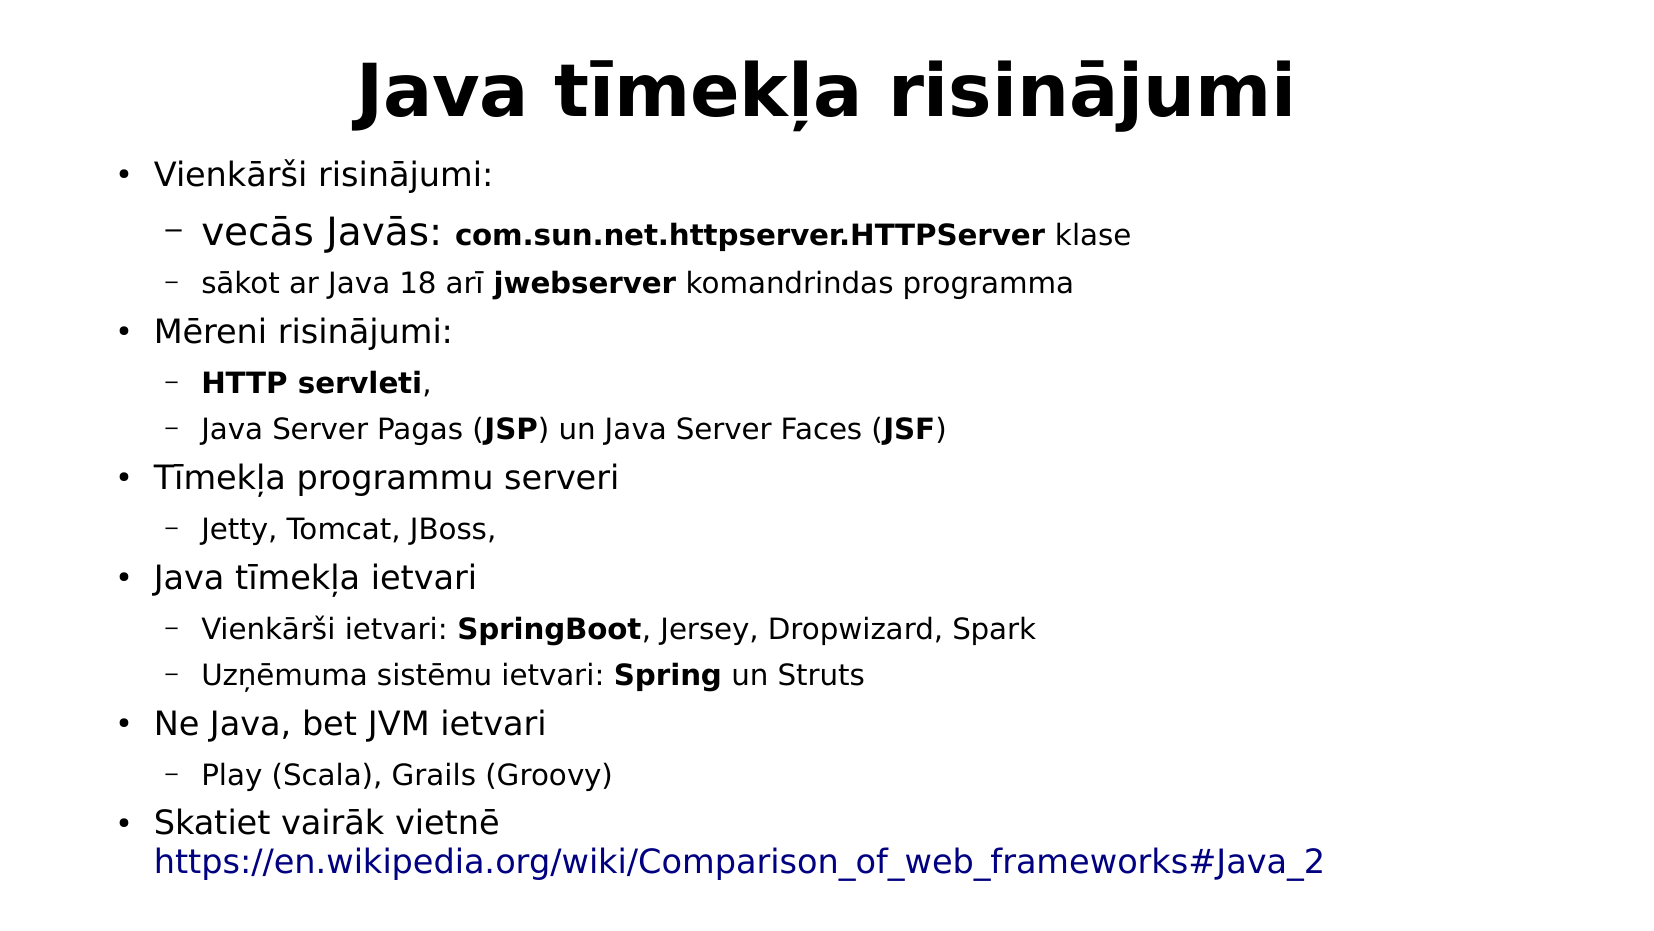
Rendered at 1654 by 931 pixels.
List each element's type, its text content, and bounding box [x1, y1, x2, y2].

title Java tīmekļa risinājumi [82, 37, 1571, 147]
list Vienkārši risinājumi: vecās Javās: com.sun.net.httpserver.HTTPServer klase sākot ar Java 18 arī jwebserver komandrindas programma Mēreni risinājumi: HTTP servleti, Java Server Pagas (JSP) un Java Server Faces (JSF) Tīmekļa programmu serveri Jetty, Tomcat, JBoss, Java tīmekļa ietvari Vienkārši ietvari: SpringBoot, Jersey, Dropwizard, Spark Uzņēmuma sistēmu ietvari: Spring un Struts Ne Java, bet JVM ietvari Play (Scala), Grails (Groovy) Skatiet vairāk vietnē https://en.wikipedia.org/wiki/Comparison_of_web_frameworks#Java_2 [106, 155, 1595, 891]
